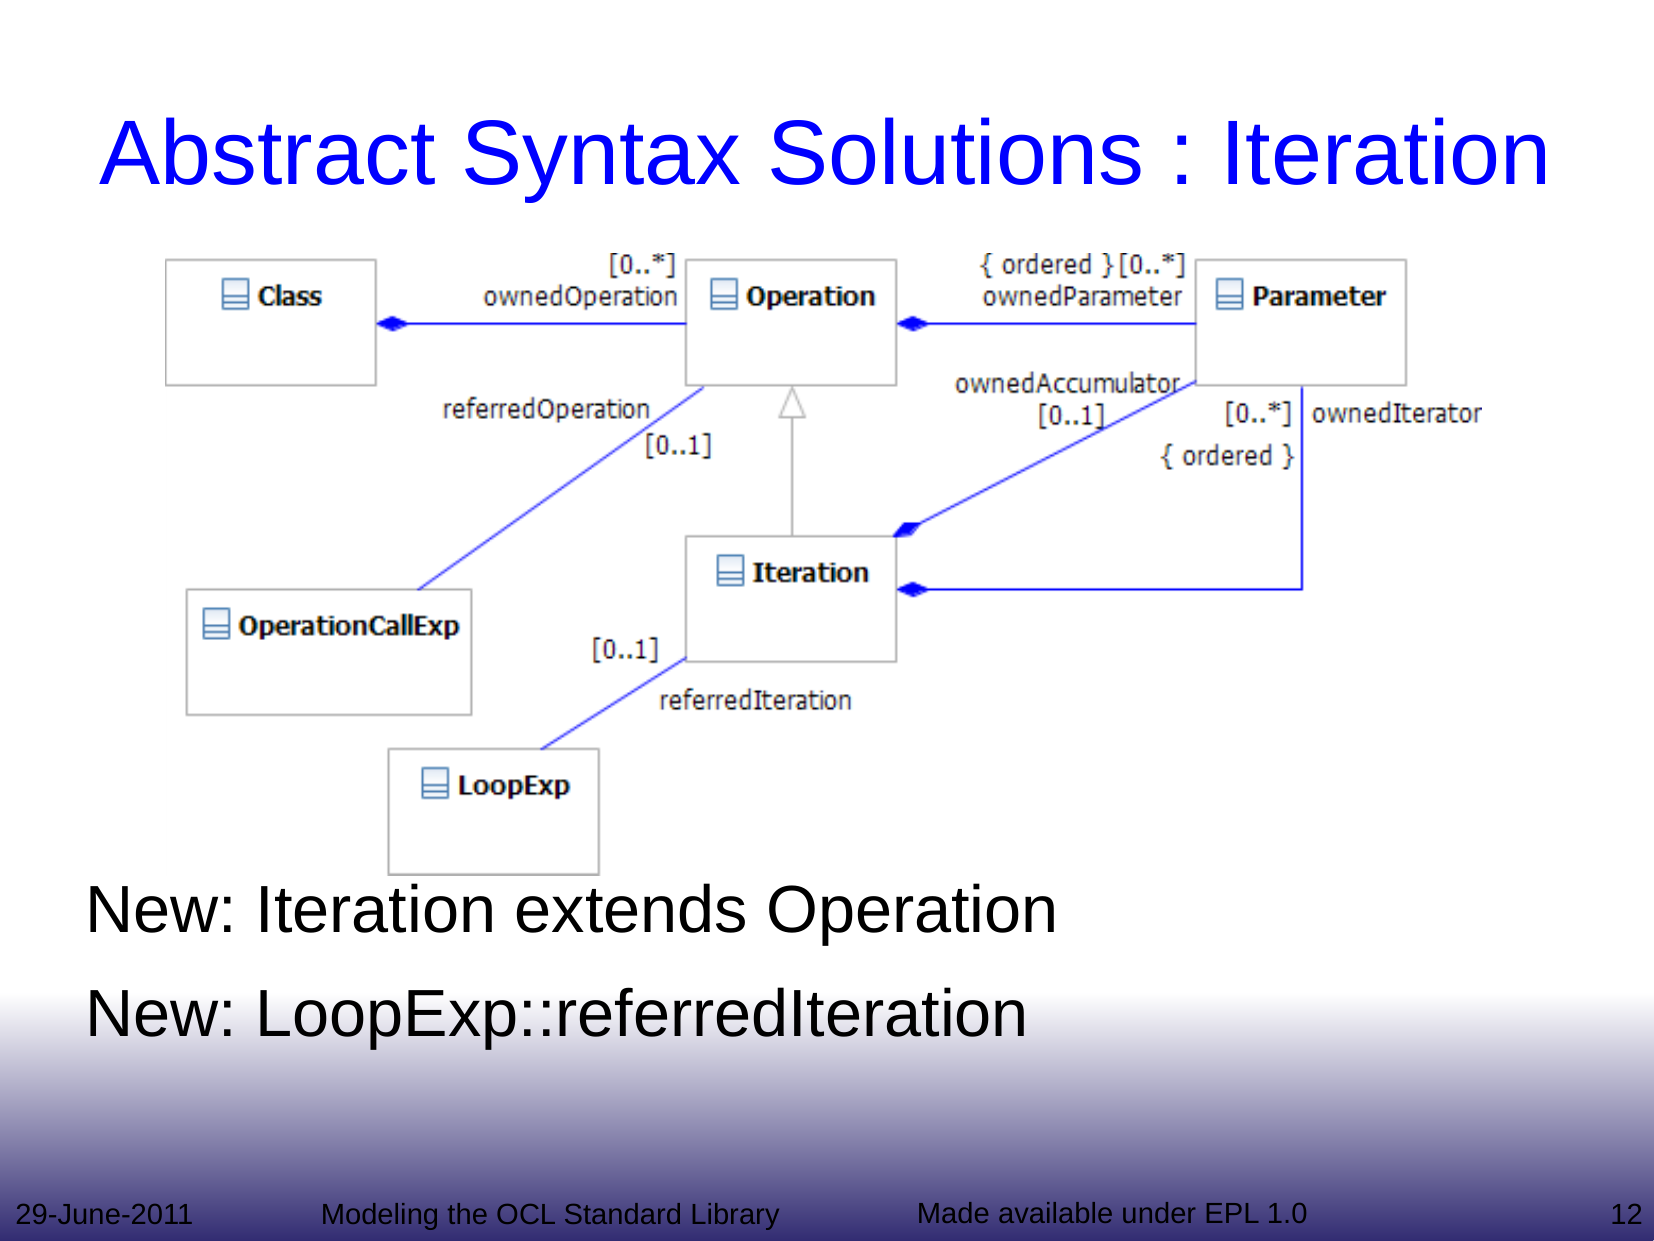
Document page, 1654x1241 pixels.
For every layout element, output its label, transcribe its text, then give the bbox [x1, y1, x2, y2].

picture [165, 253, 1482, 876]
list New: Iteration extends Operation New: LoopExp::referredIteration [85, 872, 1574, 1064]
title Abstract Syntax Solutions : Iteration [82, 49, 1571, 257]
